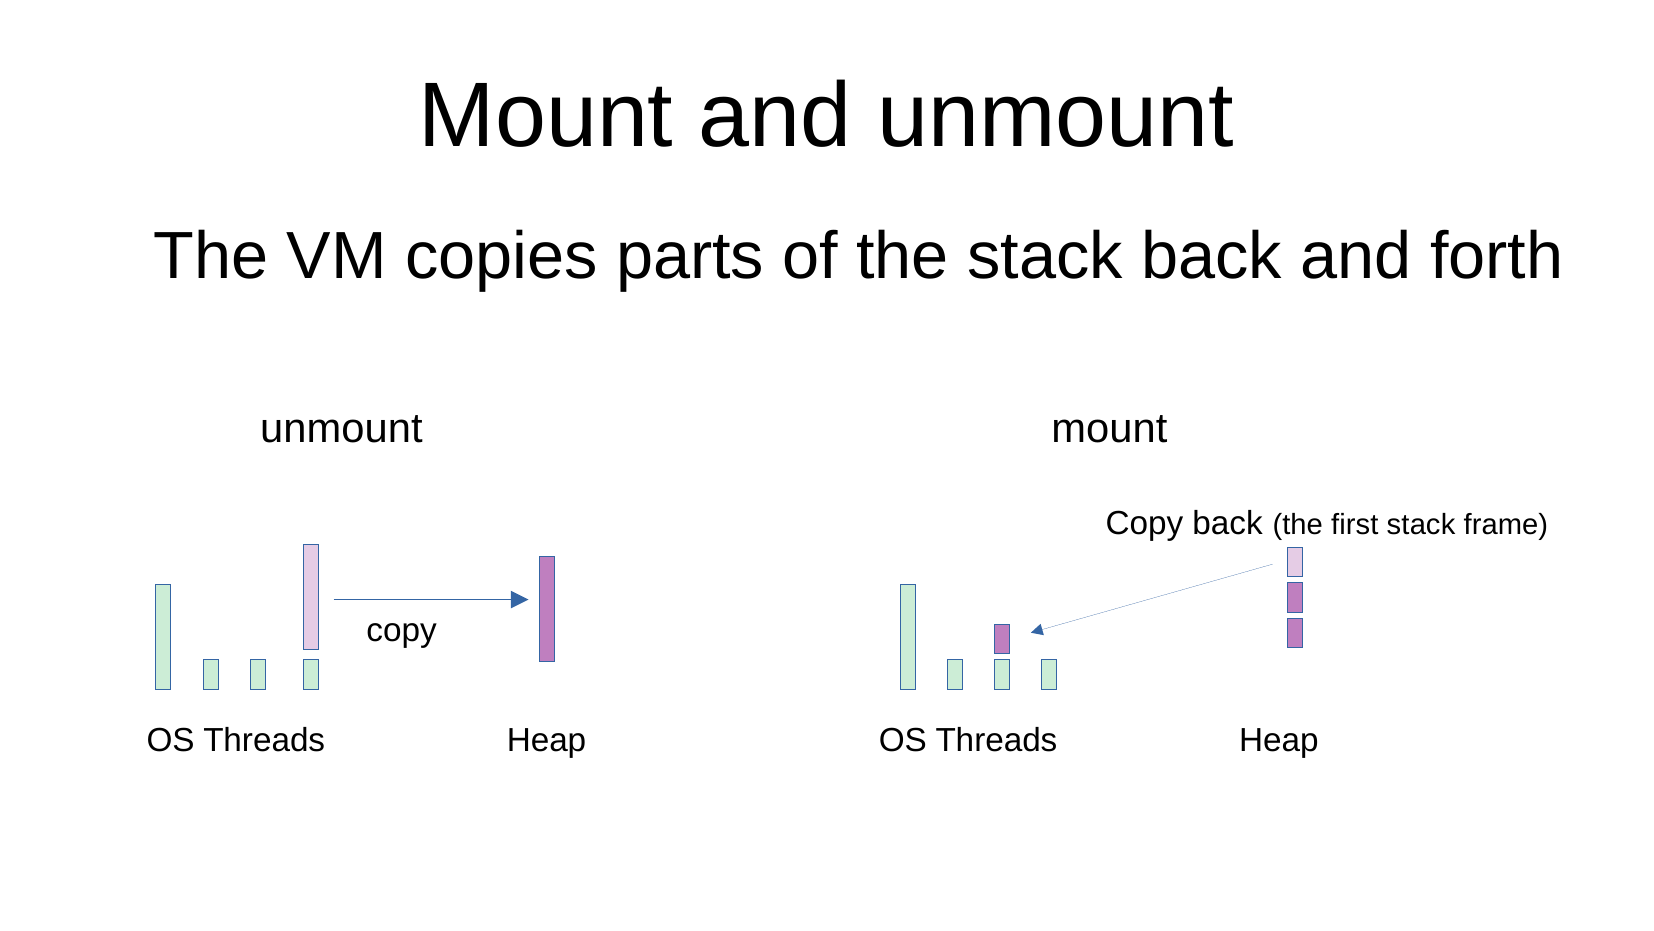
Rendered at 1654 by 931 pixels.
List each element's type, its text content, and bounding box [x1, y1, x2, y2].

title Mount and unmount [82, 37, 1571, 193]
text_box mount [1036, 397, 1183, 460]
text_box OS Threads [864, 714, 1075, 767]
text_box [1287, 547, 1303, 577]
text_box [947, 659, 963, 690]
text_box [250, 659, 266, 690]
text_box Heap [492, 714, 602, 767]
list The VM copies parts of the stack back and forth [82, 217, 1571, 331]
text_box unmount [245, 397, 438, 459]
text_box [303, 659, 319, 690]
text_box [203, 659, 219, 690]
text_box OS Threads [131, 714, 342, 767]
text_box [994, 624, 1010, 654]
text_box [900, 584, 916, 690]
text_box Heap [1224, 714, 1334, 767]
text_box [303, 544, 319, 650]
text_box [994, 659, 1010, 690]
text_box copy [351, 604, 452, 657]
text_box [1287, 582, 1303, 613]
text_box Copy back (the first stack frame) [1090, 497, 1631, 550]
text_box [1041, 659, 1057, 690]
text_box [1287, 618, 1303, 648]
text_box [539, 556, 555, 662]
text_box [155, 584, 171, 690]
